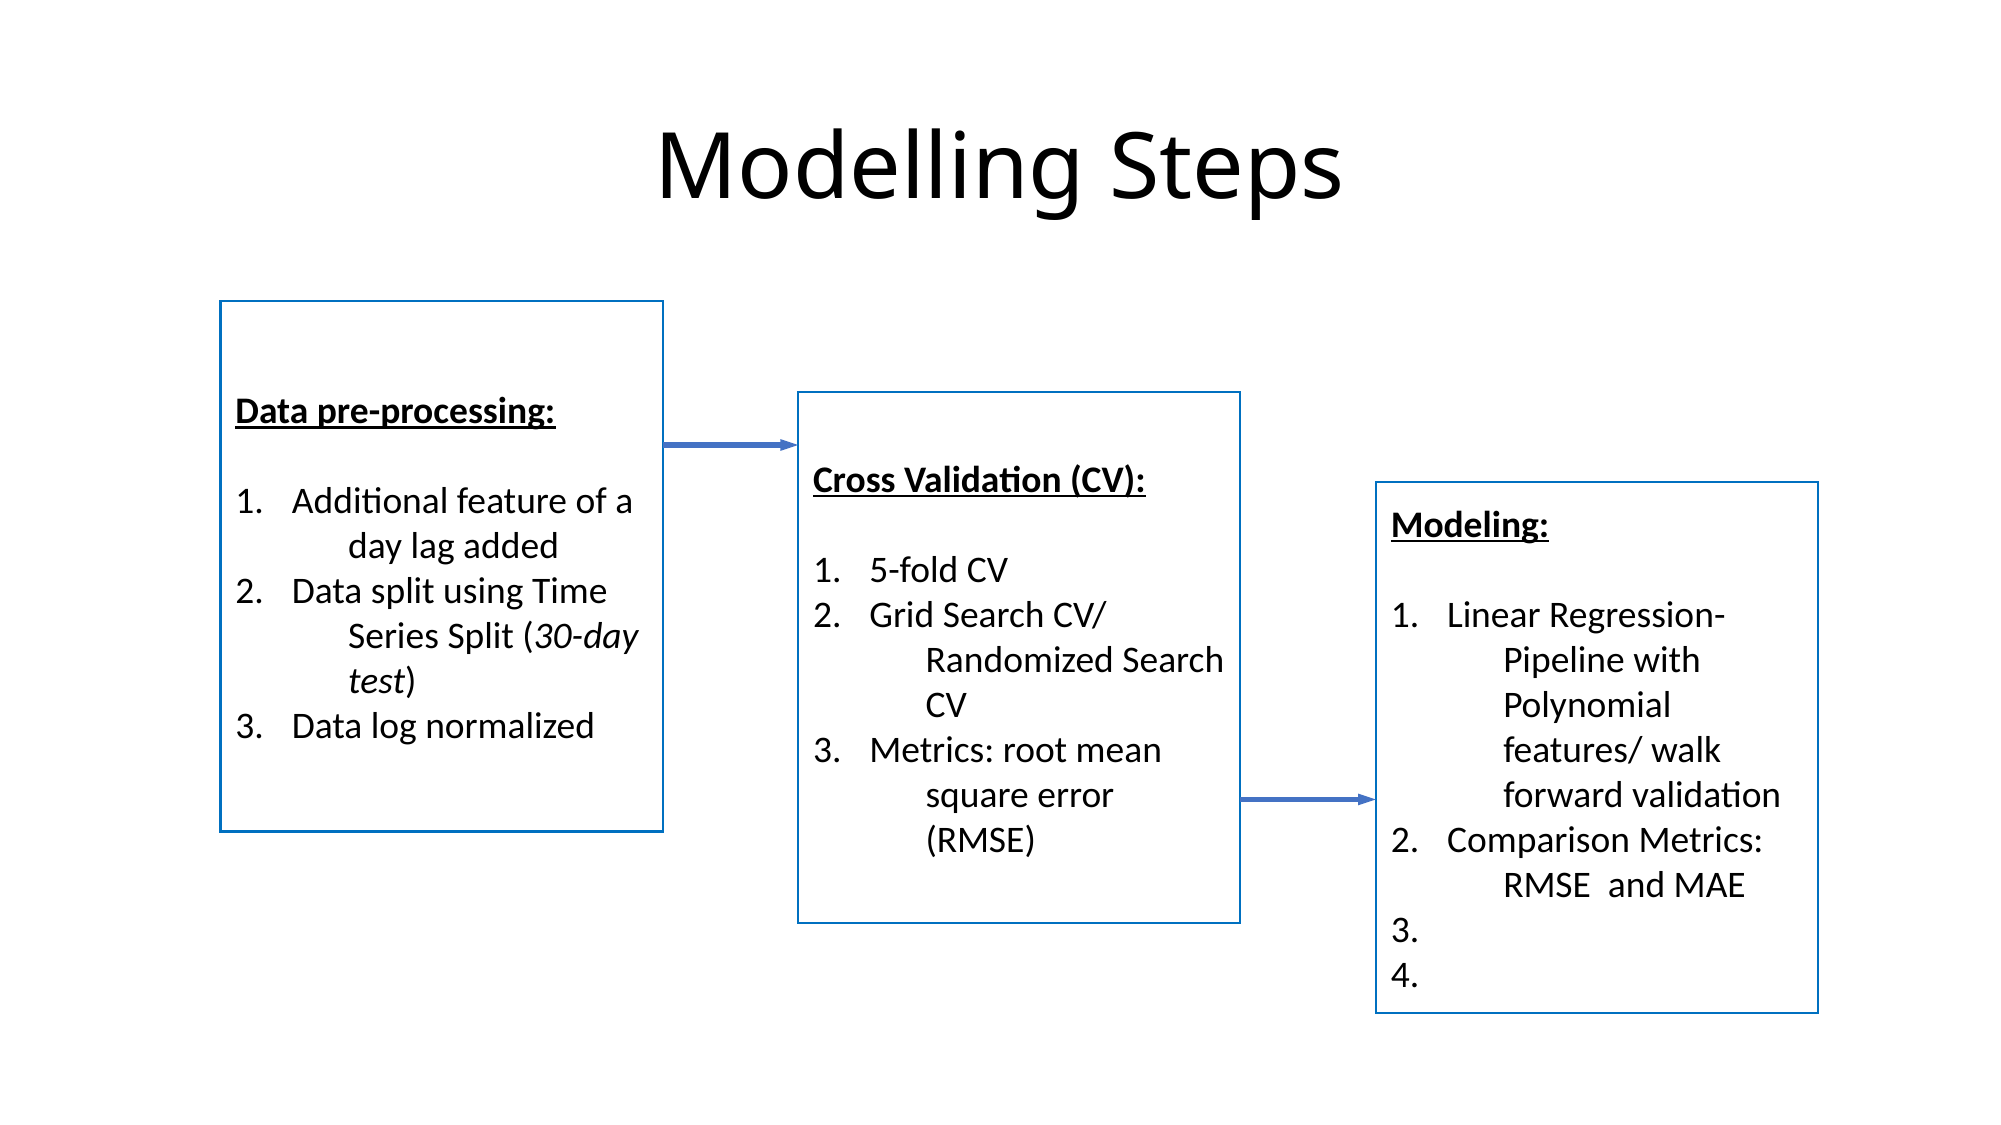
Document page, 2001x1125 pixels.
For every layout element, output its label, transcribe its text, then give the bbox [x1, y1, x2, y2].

text_box Data pre-processing: Additional feature of a day lag added Data split using Time Series Split (30-day test) Data log normalized [221, 301, 663, 831]
title Modelling Steps [137, 59, 1863, 278]
text_box Cross Validation (CV): 5-fold CV Grid Search CV/ Randomized Search CV Metrics: root mean square error (RMSE) [798, 392, 1240, 923]
text_box Modeling: Linear Regression- Pipeline with Polynomial features/ walk forward validation Comparison Metrics: RMSE and MAE [1376, 482, 1818, 1013]
